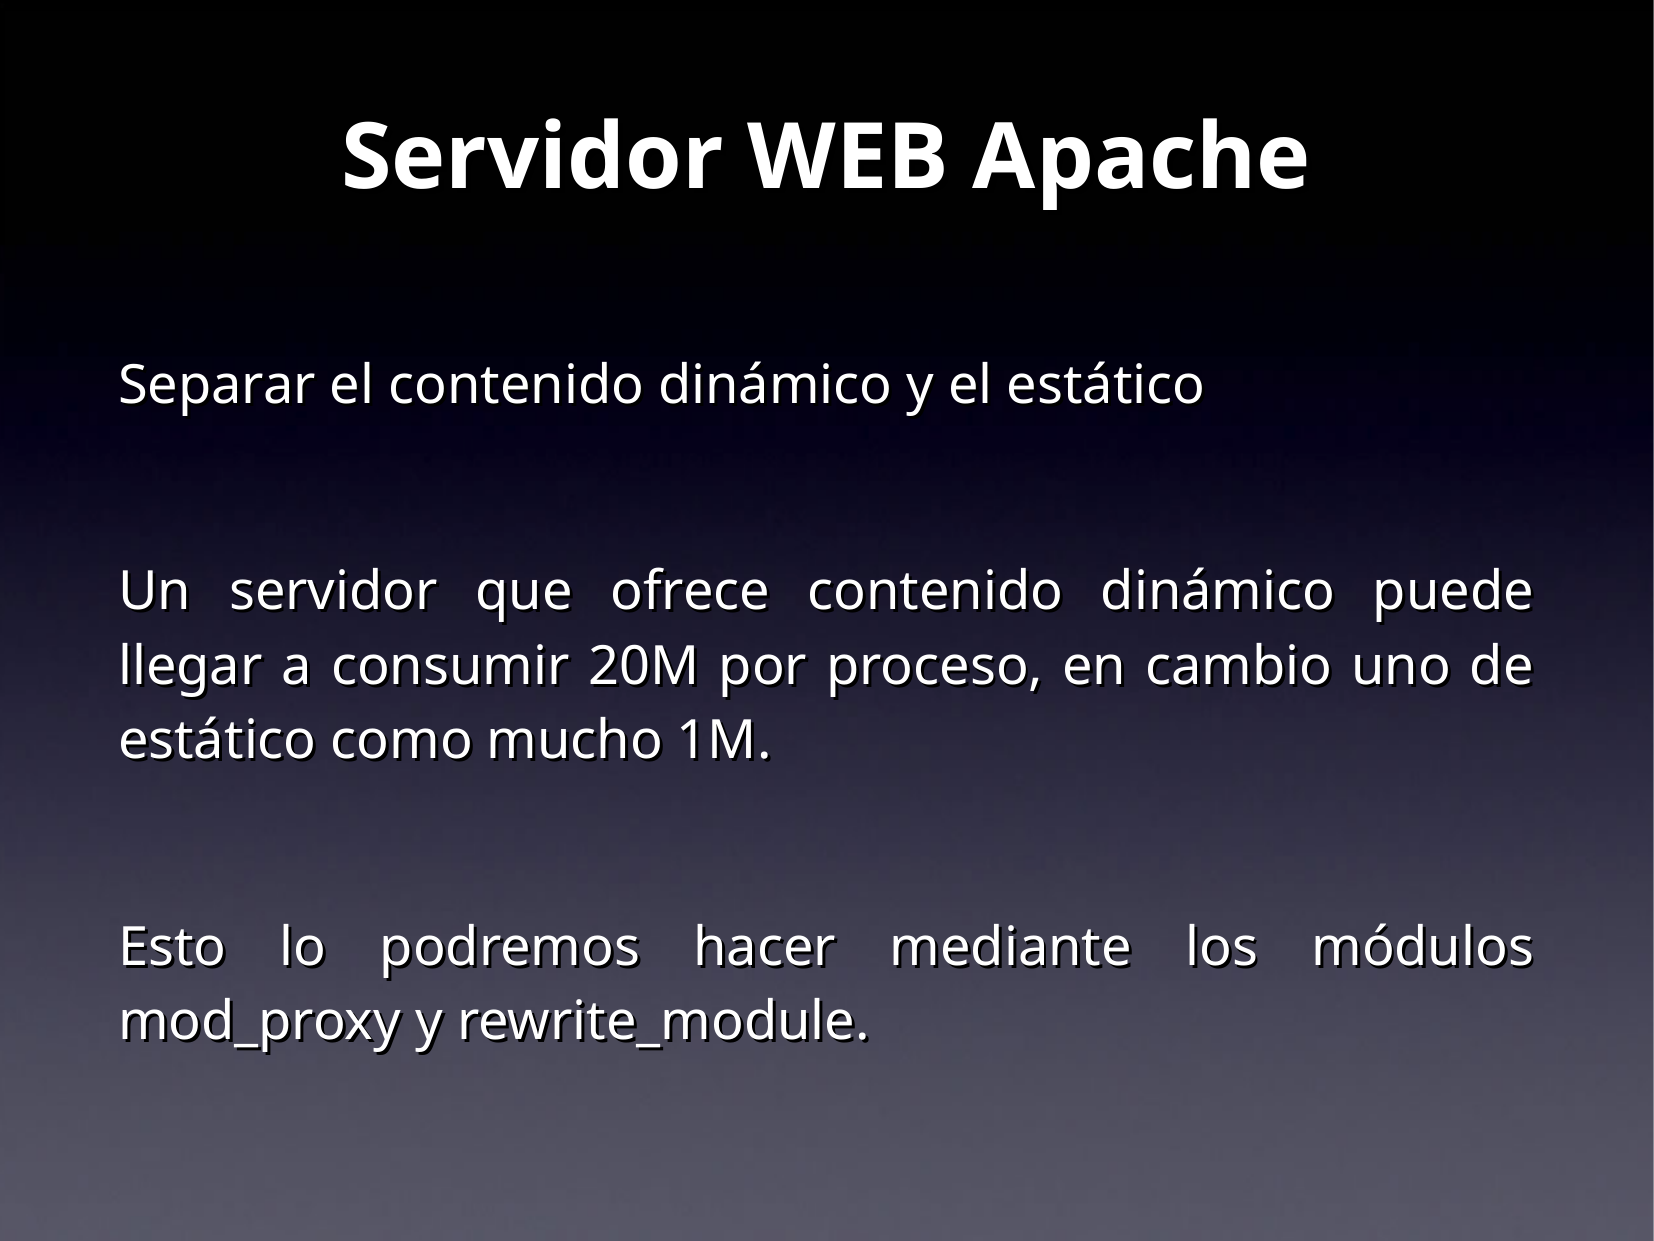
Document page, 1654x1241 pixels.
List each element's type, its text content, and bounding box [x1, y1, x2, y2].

title Servidor WEB Apache [82, 49, 1571, 257]
list Separar el contenido dinámico y el estático Un servidor que ofrece contenido dinámico puede llegar a consumir 20M por proceso, en cambio uno de estático como mucho 1M. Esto lo podremos hacer mediante los módulos mod_proxy y rewrite_module. [47, 345, 1536, 1065]
picture [0, 0, 1654, 1241]
